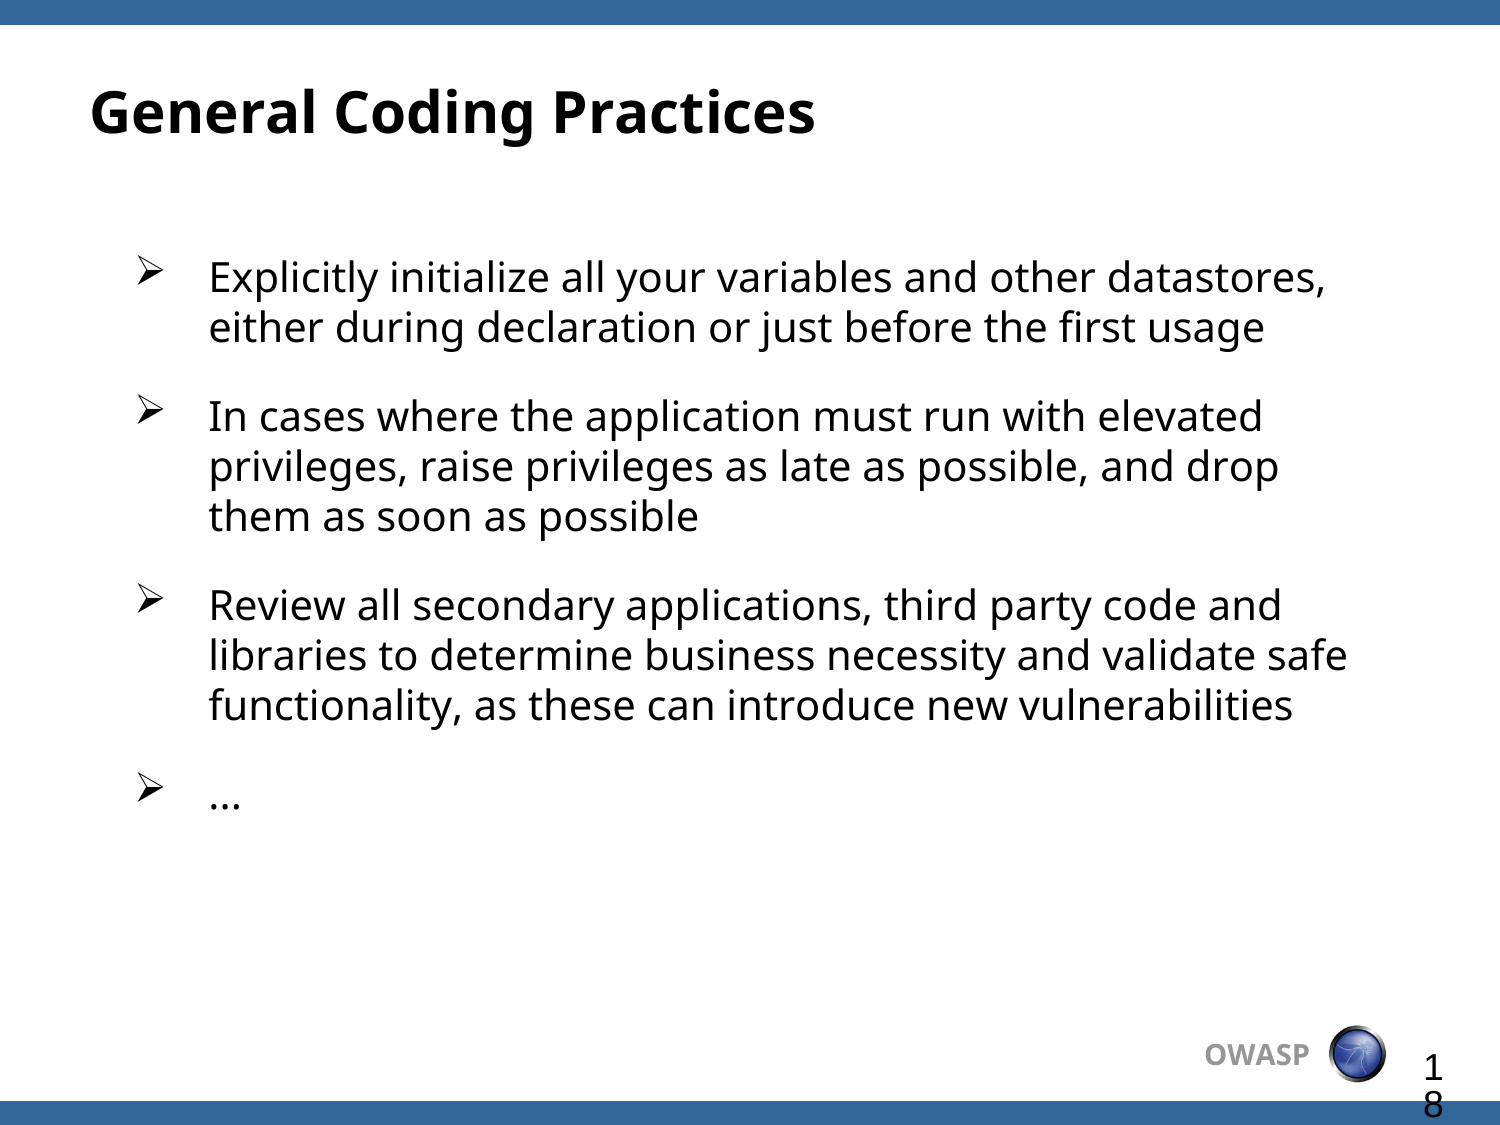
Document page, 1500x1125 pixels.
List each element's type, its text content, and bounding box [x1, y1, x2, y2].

picture [1325, 1024, 1388, 1083]
title General Coding Practices [75, 45, 1426, 176]
list Explicitly initialize all your variables and other datastores, either during declaration or just before the first usage In cases where the application must run with elevated privileges, raise privileges as late as possible, and drop them as soon as possible Review all secondary applications, third party code and libraries to determine business necessity and validate safe functionality, as these can introduce new vulnerabilities ... [81, 242, 1407, 951]
